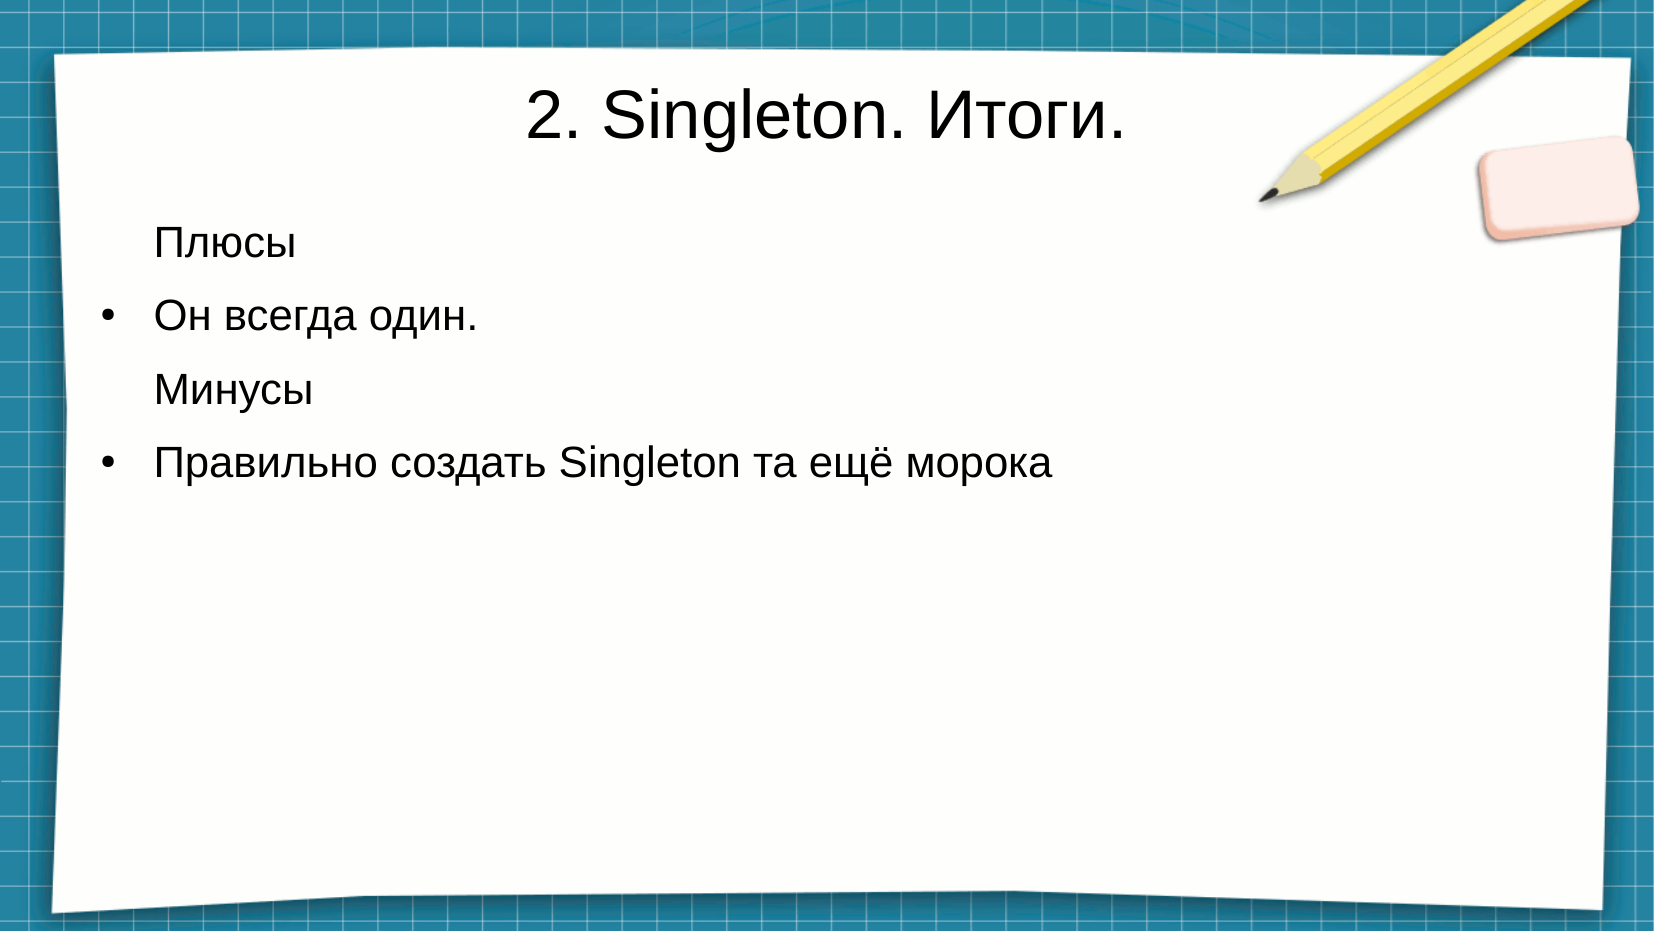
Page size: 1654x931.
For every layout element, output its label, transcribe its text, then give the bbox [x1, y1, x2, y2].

title 2. Singleton. Итоги. [82, 37, 1571, 193]
list Плюсы Он всегда один. Минусы Правильно создать Singleton та ещё морока [82, 217, 1595, 886]
picture [0, 0, 1654, 931]
